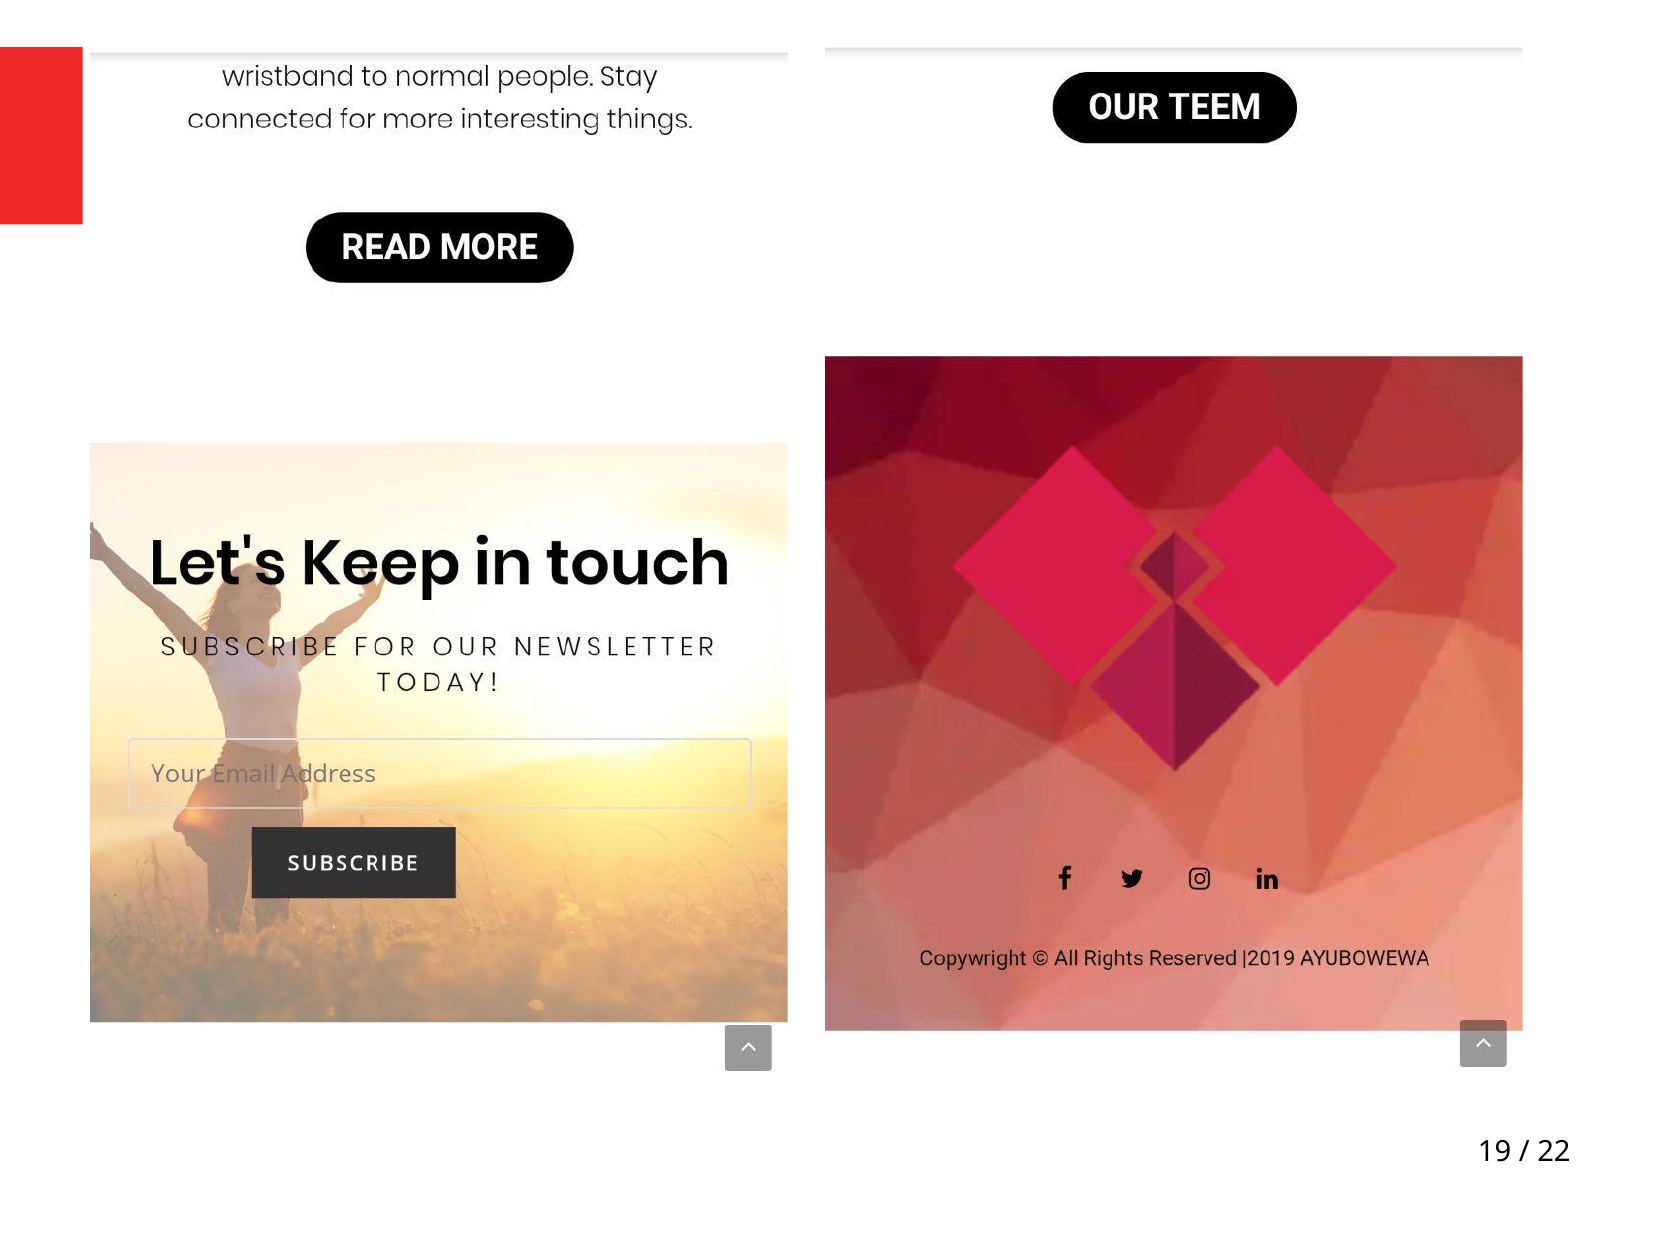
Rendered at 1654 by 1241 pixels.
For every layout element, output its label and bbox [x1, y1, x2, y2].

picture [90, 45, 788, 1080]
picture [825, 40, 1523, 1071]
